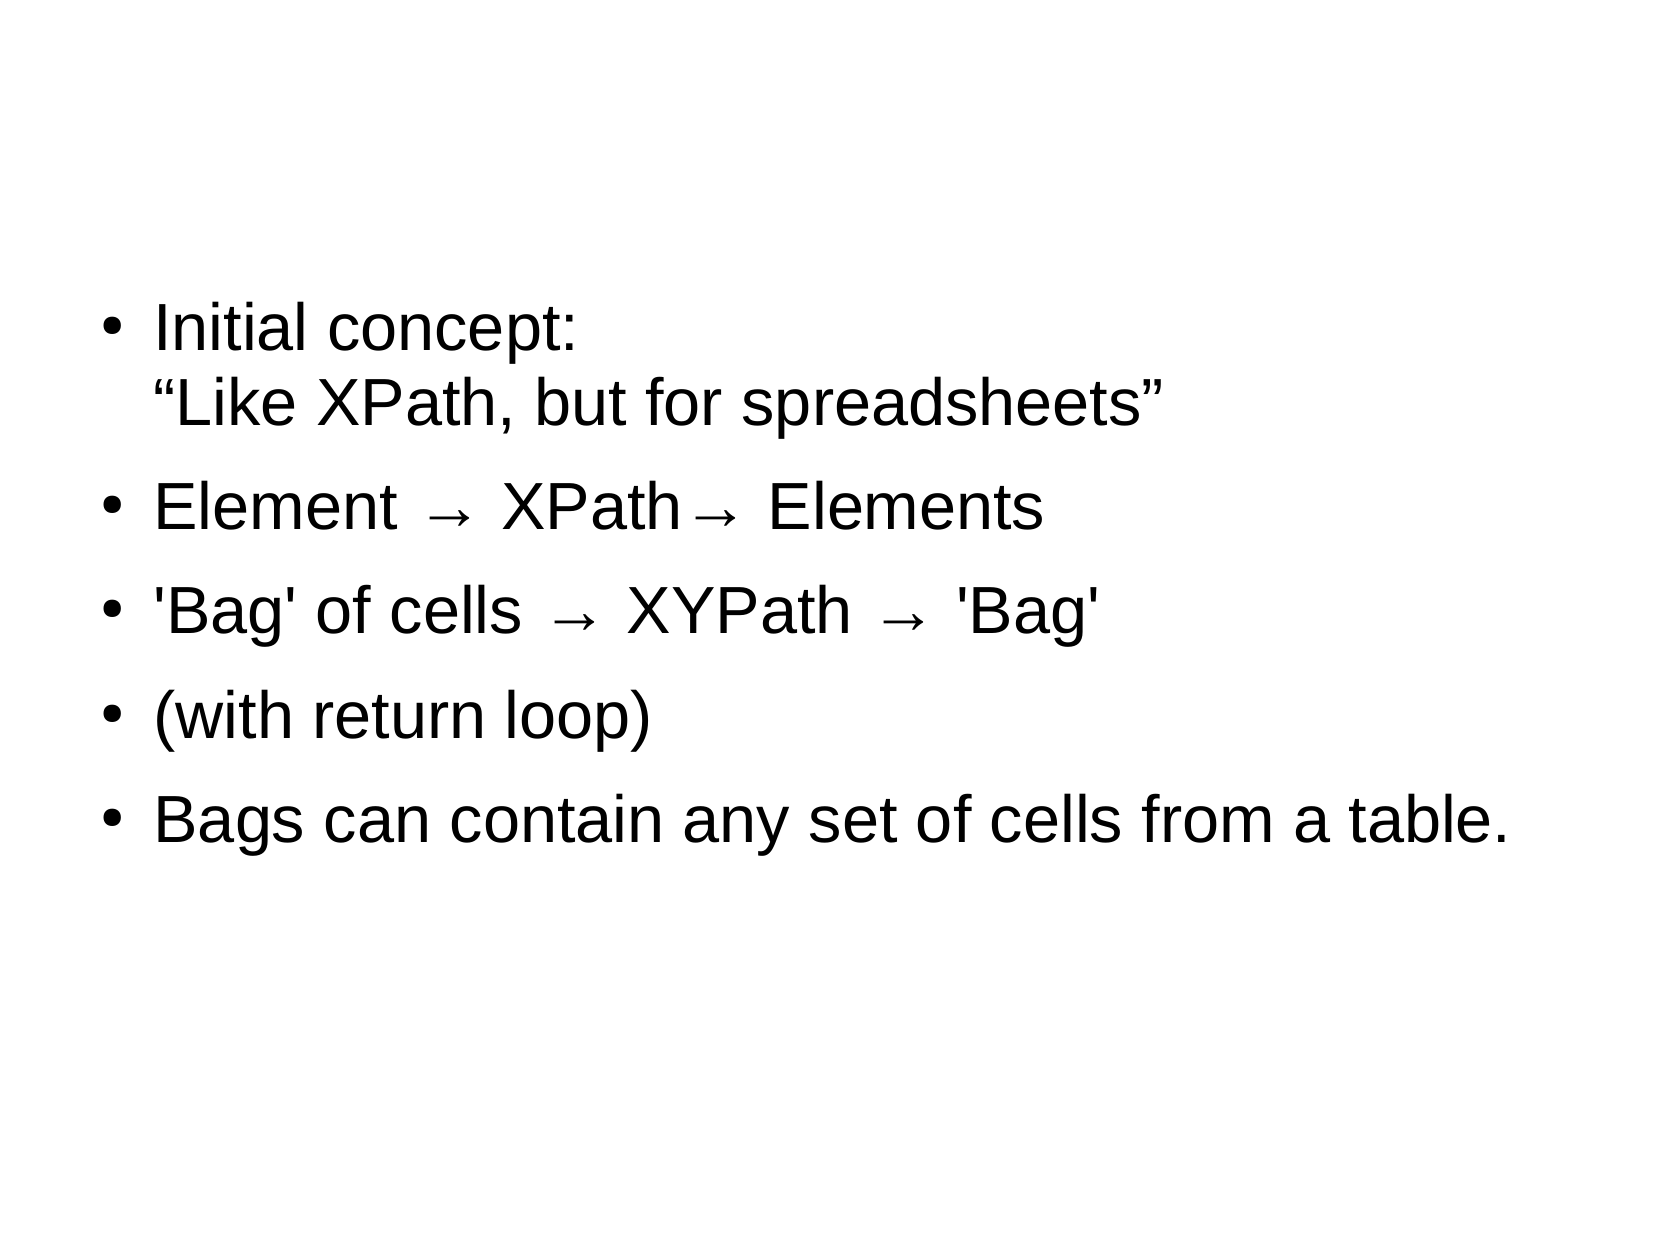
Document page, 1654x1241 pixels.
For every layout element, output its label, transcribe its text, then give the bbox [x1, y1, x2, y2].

list Initial concept: “Like XPath, but for spreadsheets” Element → XPath→ Elements 'Bag' of cells → XYPath → 'Bag' (with return loop) Bags can contain any set of cells from a table. [82, 290, 1571, 1010]
